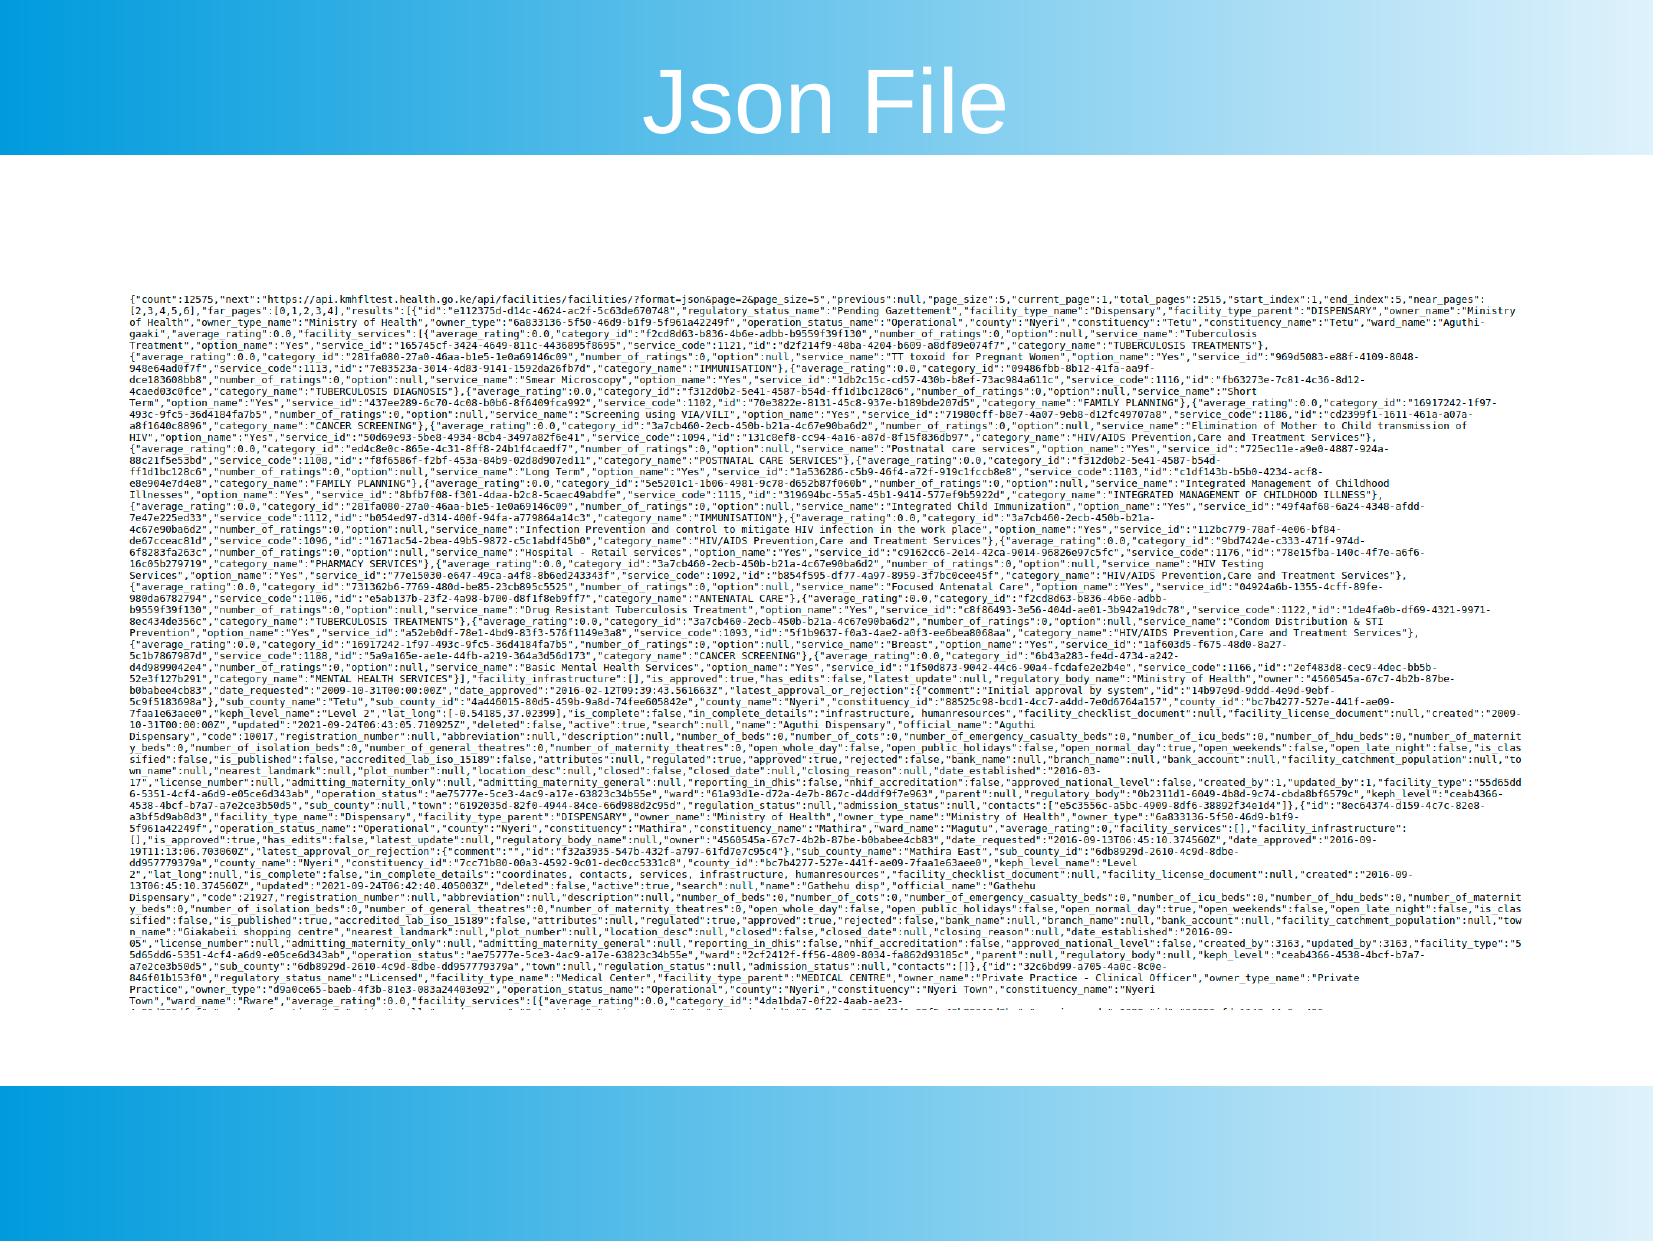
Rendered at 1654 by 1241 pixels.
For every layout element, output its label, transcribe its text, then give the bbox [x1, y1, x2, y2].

title Json File [82, 49, 1571, 155]
picture [129, 290, 1525, 1010]
